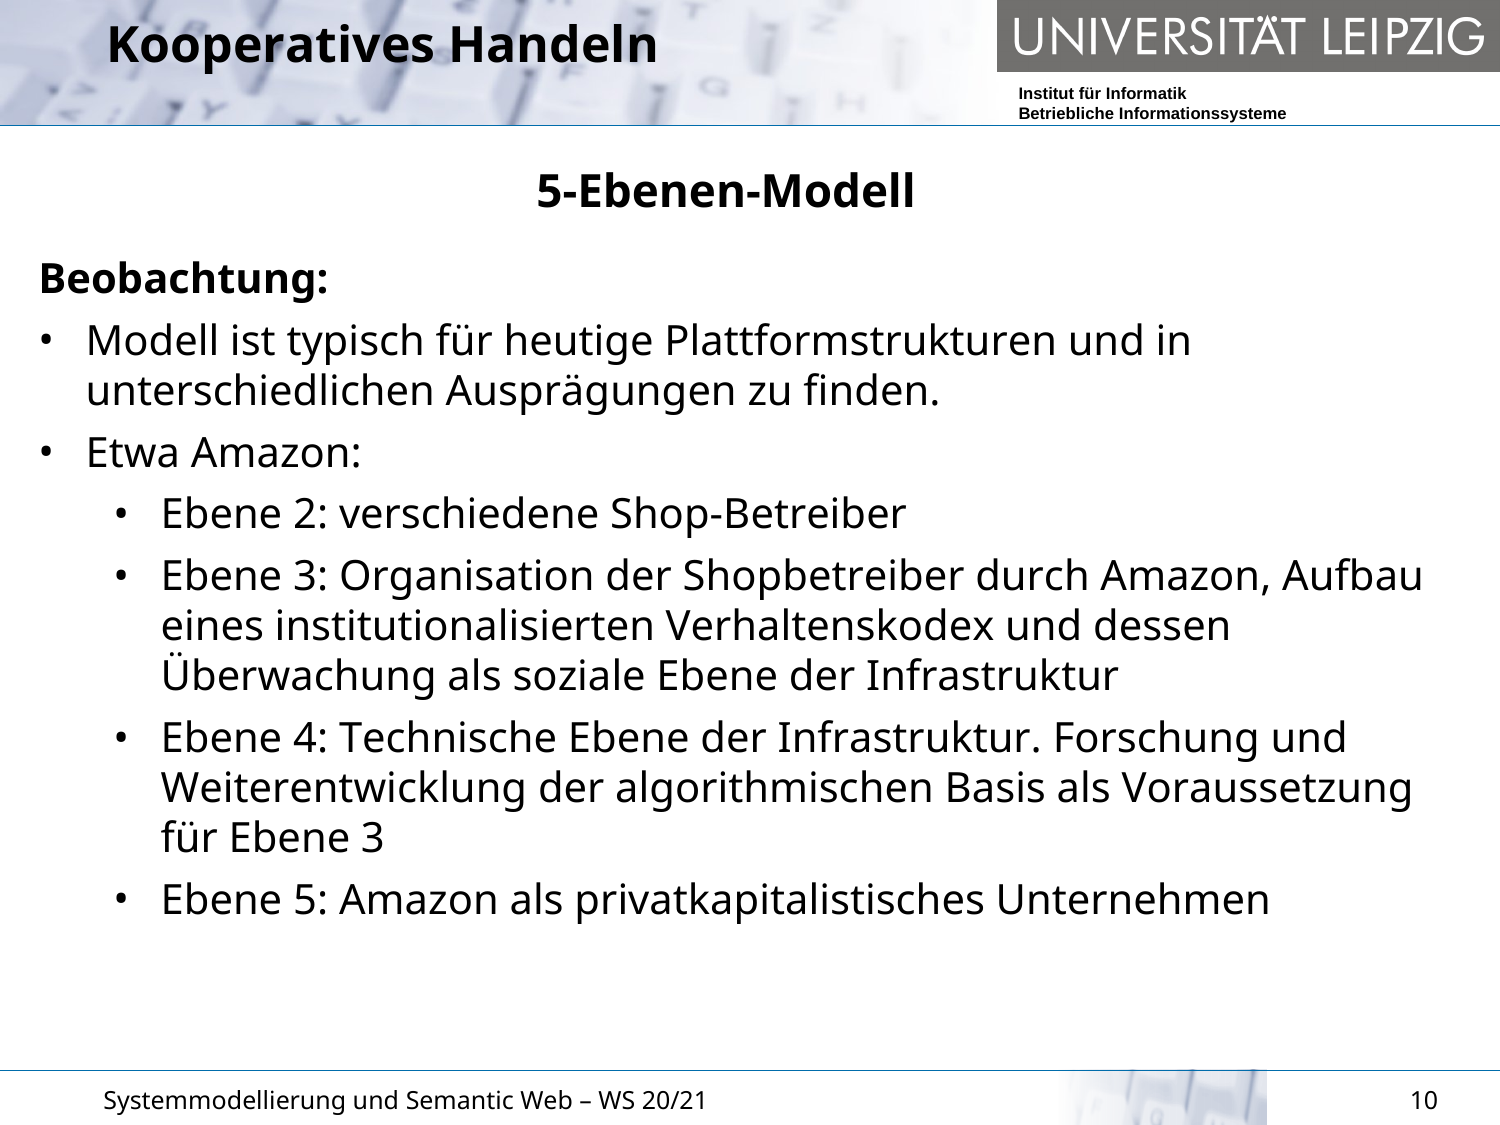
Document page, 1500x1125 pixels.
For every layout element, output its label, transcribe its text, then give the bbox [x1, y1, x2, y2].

picture [0, 0, 1500, 125]
text_box Kooperatives Handeln [91, 5, 675, 81]
picture [1057, 1071, 1267, 1125]
text_box 5-Ebenen-Modell Beobachtung: Modell ist typisch für heutige Plattformstrukturen und in unterschiedlichen Ausprägungen zu finden. Etwa Amazon: Ebene 2: verschiedene Shop-Betreiber Ebene 3: Organisation der Shopbetreiber durch Amazon, Aufbau eines institutionalisierten Verhaltenskodex und dessen Überwachung als soziale Ebene der Infrastruktur Ebene 4: Technische Ebene der Infrastruktur. Forschung und Weiterentwicklung der algorithmischen Basis als Voraussetzung für Ebene 3 Ebene 5: Amazon als privatkapitalistisches Unternehmen [23, 153, 1441, 931]
